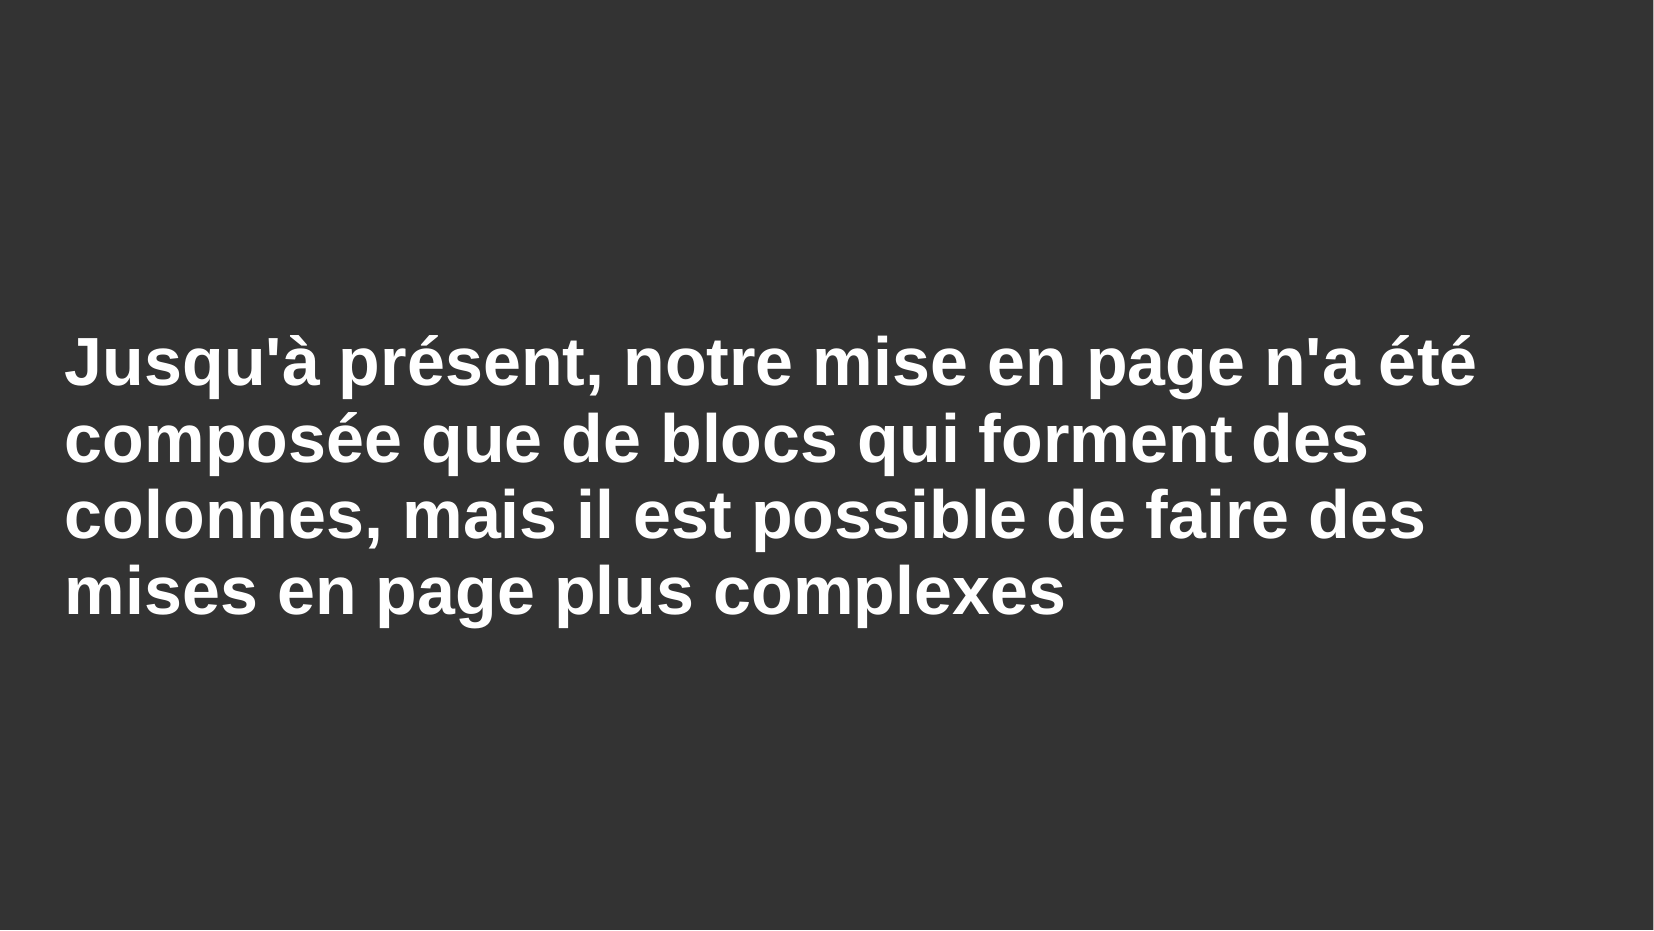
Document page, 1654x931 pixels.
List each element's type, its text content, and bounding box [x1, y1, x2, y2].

list Jusqu'à présent, notre mise en page n'a été composée que de blocs qui forment des colonnes, mais il est possible de faire des mises en page plus complexes [64, 324, 1589, 632]
